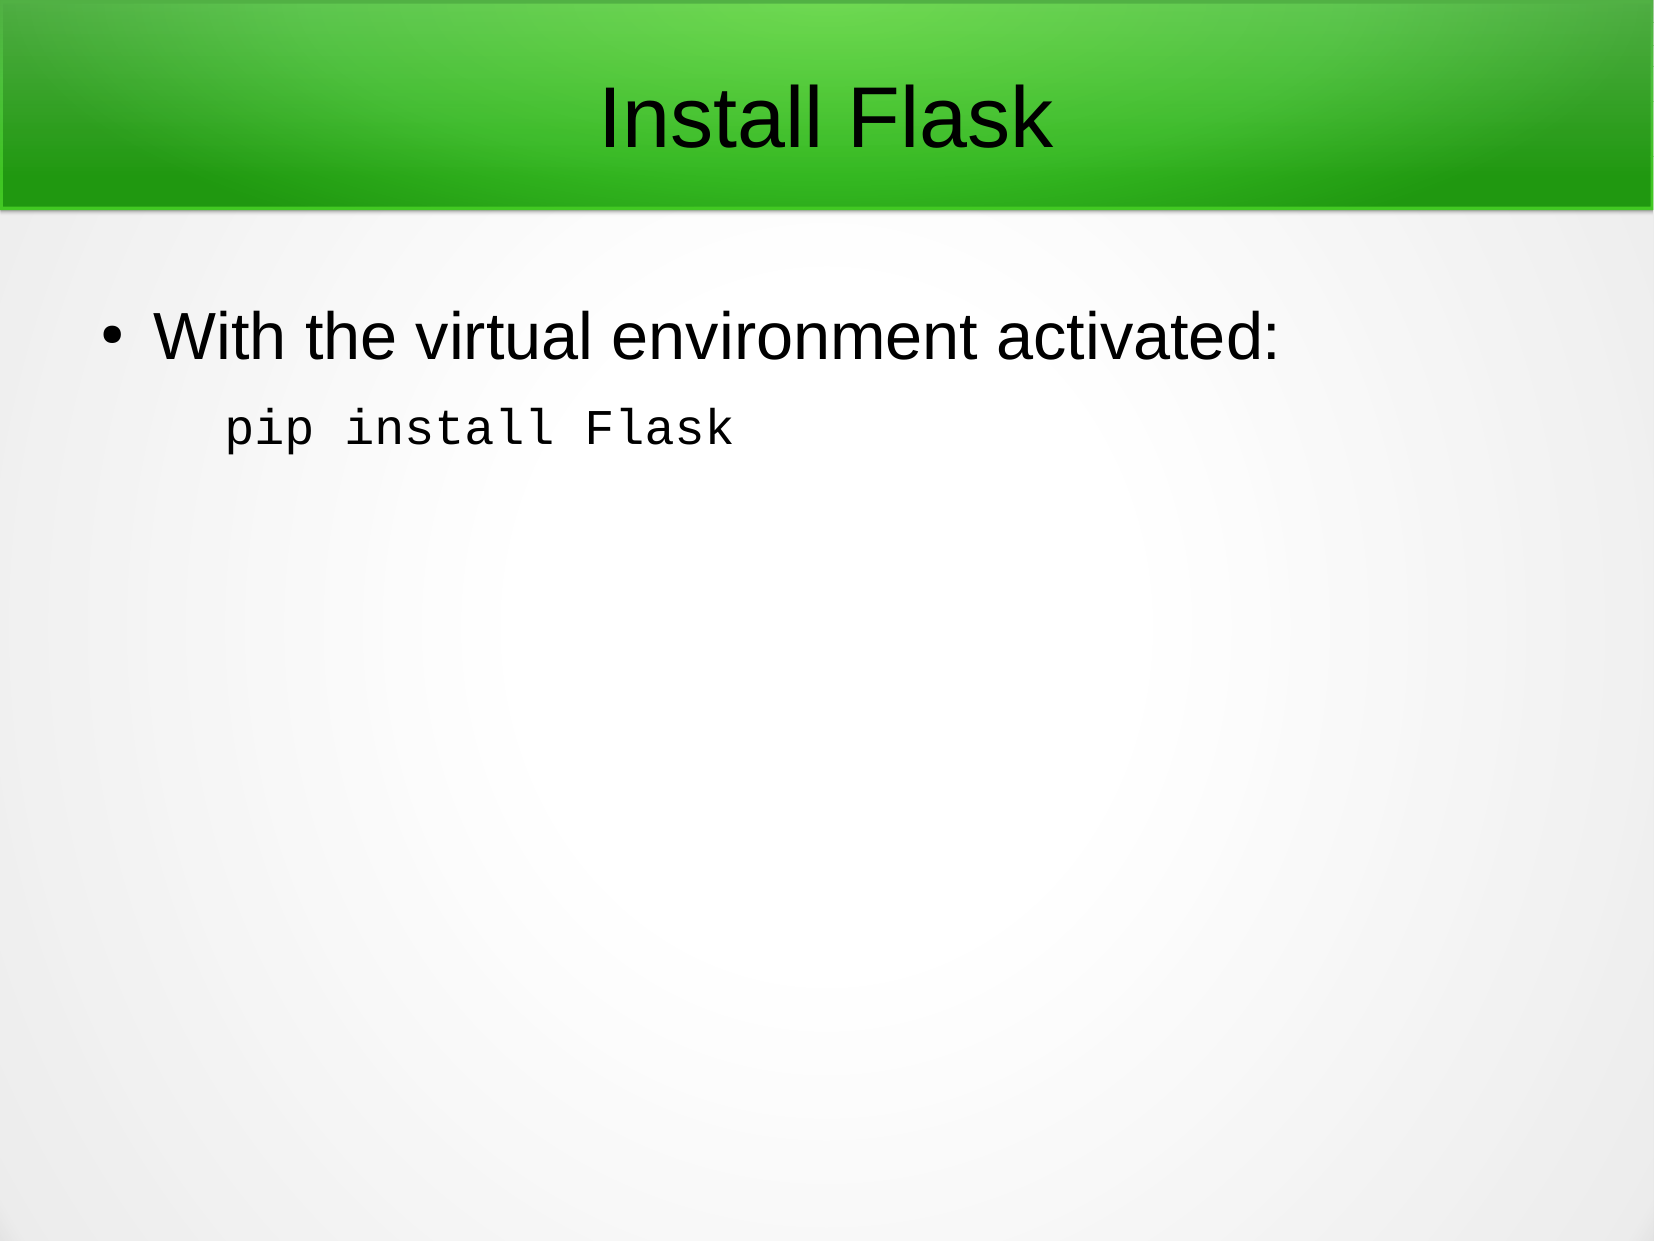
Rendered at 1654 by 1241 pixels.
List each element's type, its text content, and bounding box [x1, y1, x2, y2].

list With the virtual environment activated: pip install Flask [82, 299, 1571, 1019]
title Install Flask [82, 47, 1571, 189]
